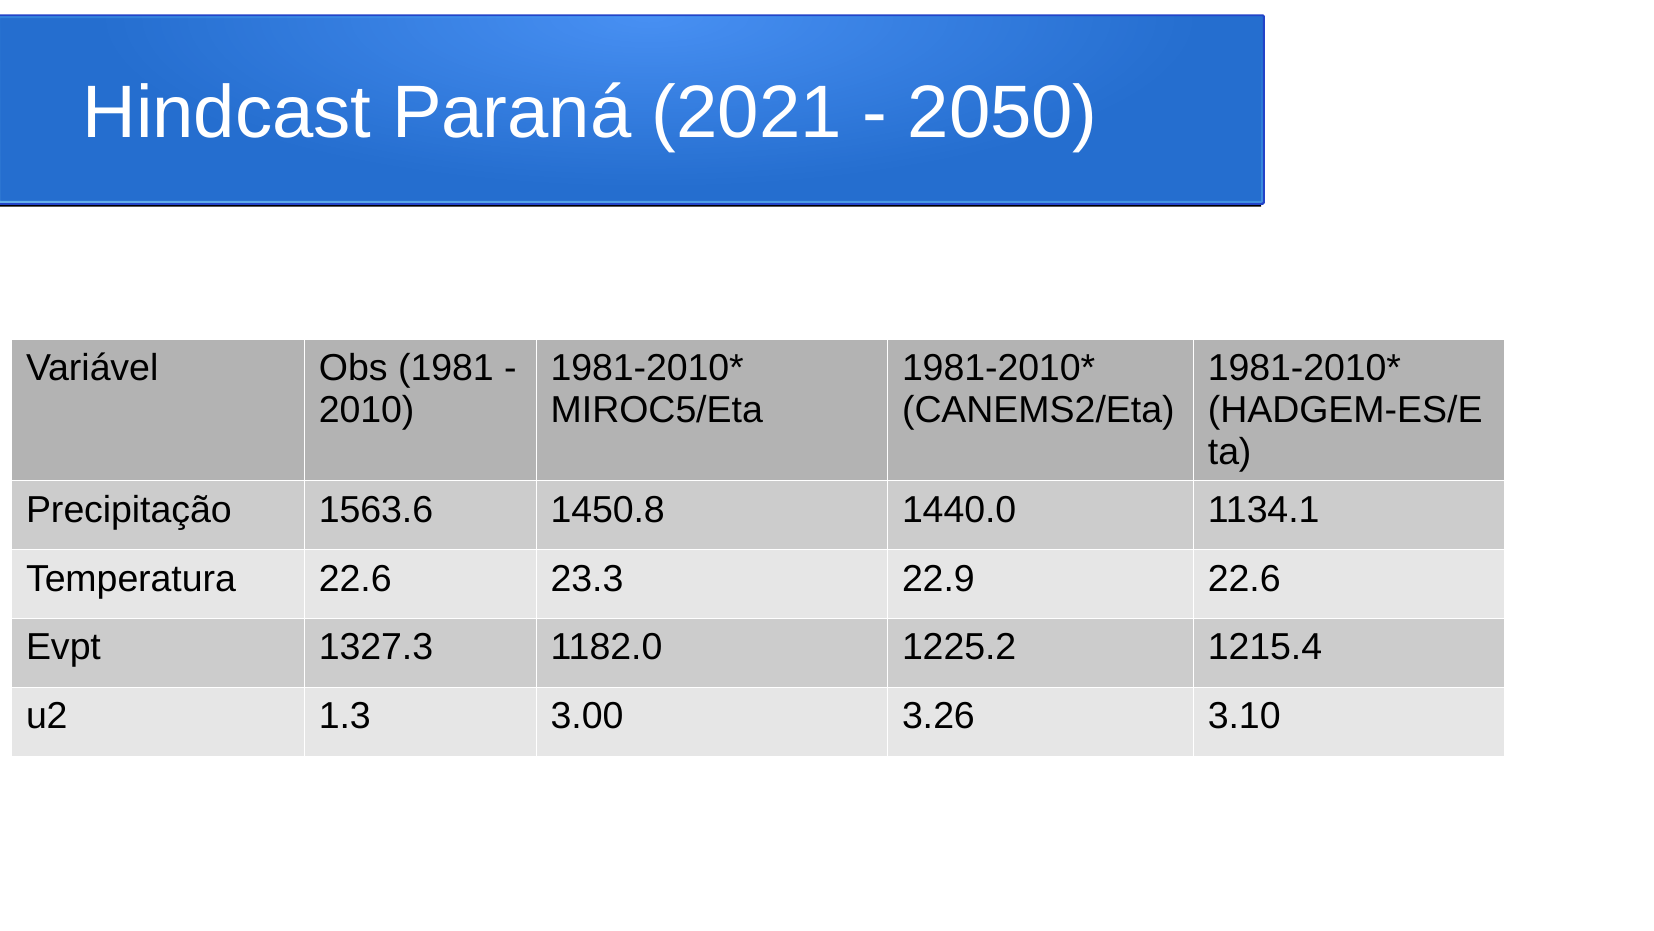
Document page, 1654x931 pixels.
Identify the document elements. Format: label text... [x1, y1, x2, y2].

table_cell 1225.2 [888, 619, 1193, 687]
table_cell 3.26 [888, 688, 1193, 756]
table_cell u2 [12, 688, 304, 756]
table_cell 1563.6 [305, 481, 536, 549]
table_cell 1440.0 [888, 481, 1193, 549]
table_cell 3.00 [537, 688, 887, 756]
table_header Obs (1981 - 2010) [305, 340, 536, 480]
table_cell Temperatura [12, 550, 304, 618]
table_header 1981-2010* (CANEMS2/Eta) [888, 340, 1193, 480]
table_header 1981-2010* (HADGEM-ES/Eta) [1194, 340, 1504, 480]
title Hindcast Paraná (2021 - 2050) [82, 29, 1235, 196]
table_cell 3.10 [1194, 688, 1504, 756]
table_cell 1182.0 [537, 619, 887, 687]
table_cell Evpt [12, 619, 304, 687]
table_cell 1327.3 [305, 619, 536, 687]
table_cell 23.3 [537, 550, 887, 618]
table_cell 22.6 [1194, 550, 1504, 618]
table_header Variável [12, 340, 304, 480]
table_cell 22.6 [305, 550, 536, 618]
table_cell 1134.1 [1194, 481, 1504, 549]
table_cell 1215.4 [1194, 619, 1504, 687]
table_header 1981-2010* MIROC5/Eta [537, 340, 887, 480]
table_cell Precipitação [12, 481, 304, 549]
table_cell 22.9 [888, 550, 1193, 618]
table_cell 1450.8 [537, 481, 887, 549]
table_cell 1.3 [305, 688, 536, 756]
